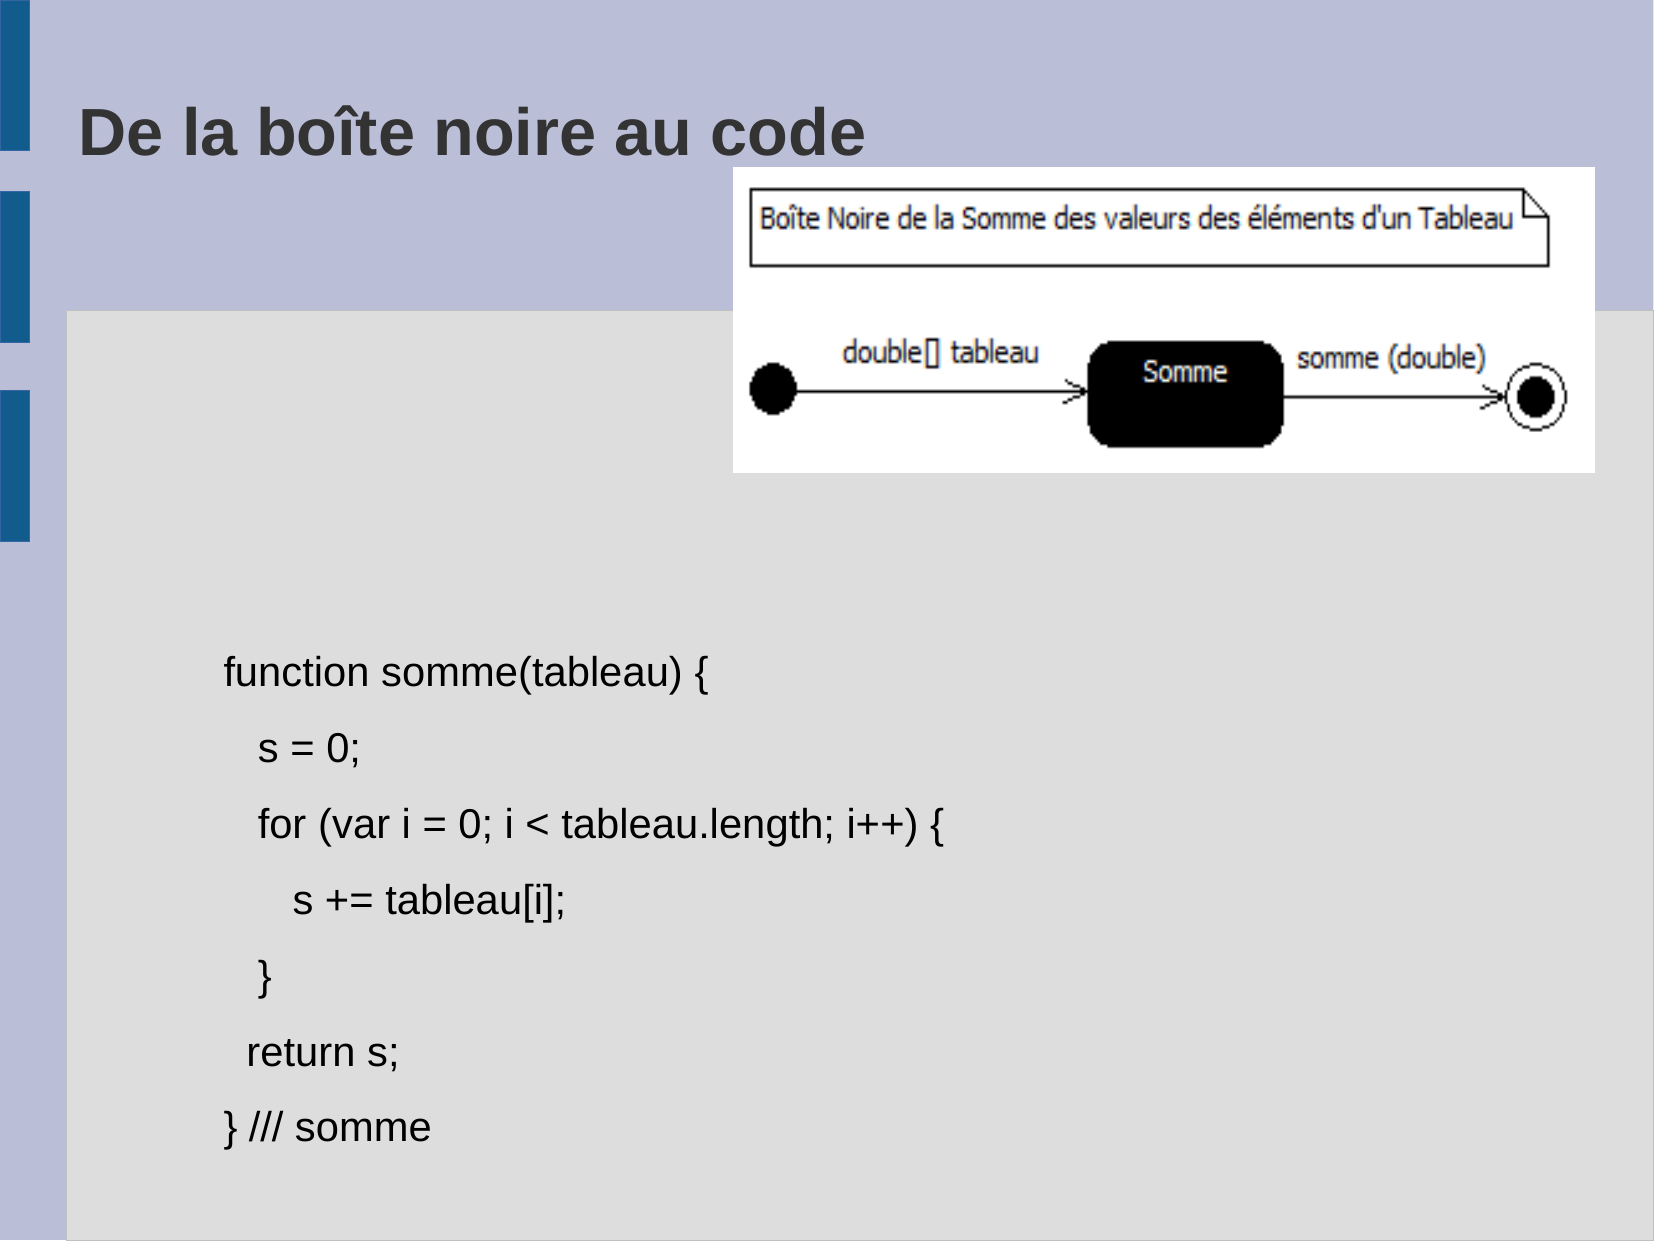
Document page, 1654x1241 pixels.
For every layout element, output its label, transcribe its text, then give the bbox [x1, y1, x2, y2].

list function somme(tableau) { s = 0; for (var i = 0; i < tableau.length; i++) { s += tableau[i]; } return s; } /// somme [152, 344, 1534, 1234]
picture [733, 167, 1595, 473]
title De la boîte noire au code [78, 29, 1524, 237]
